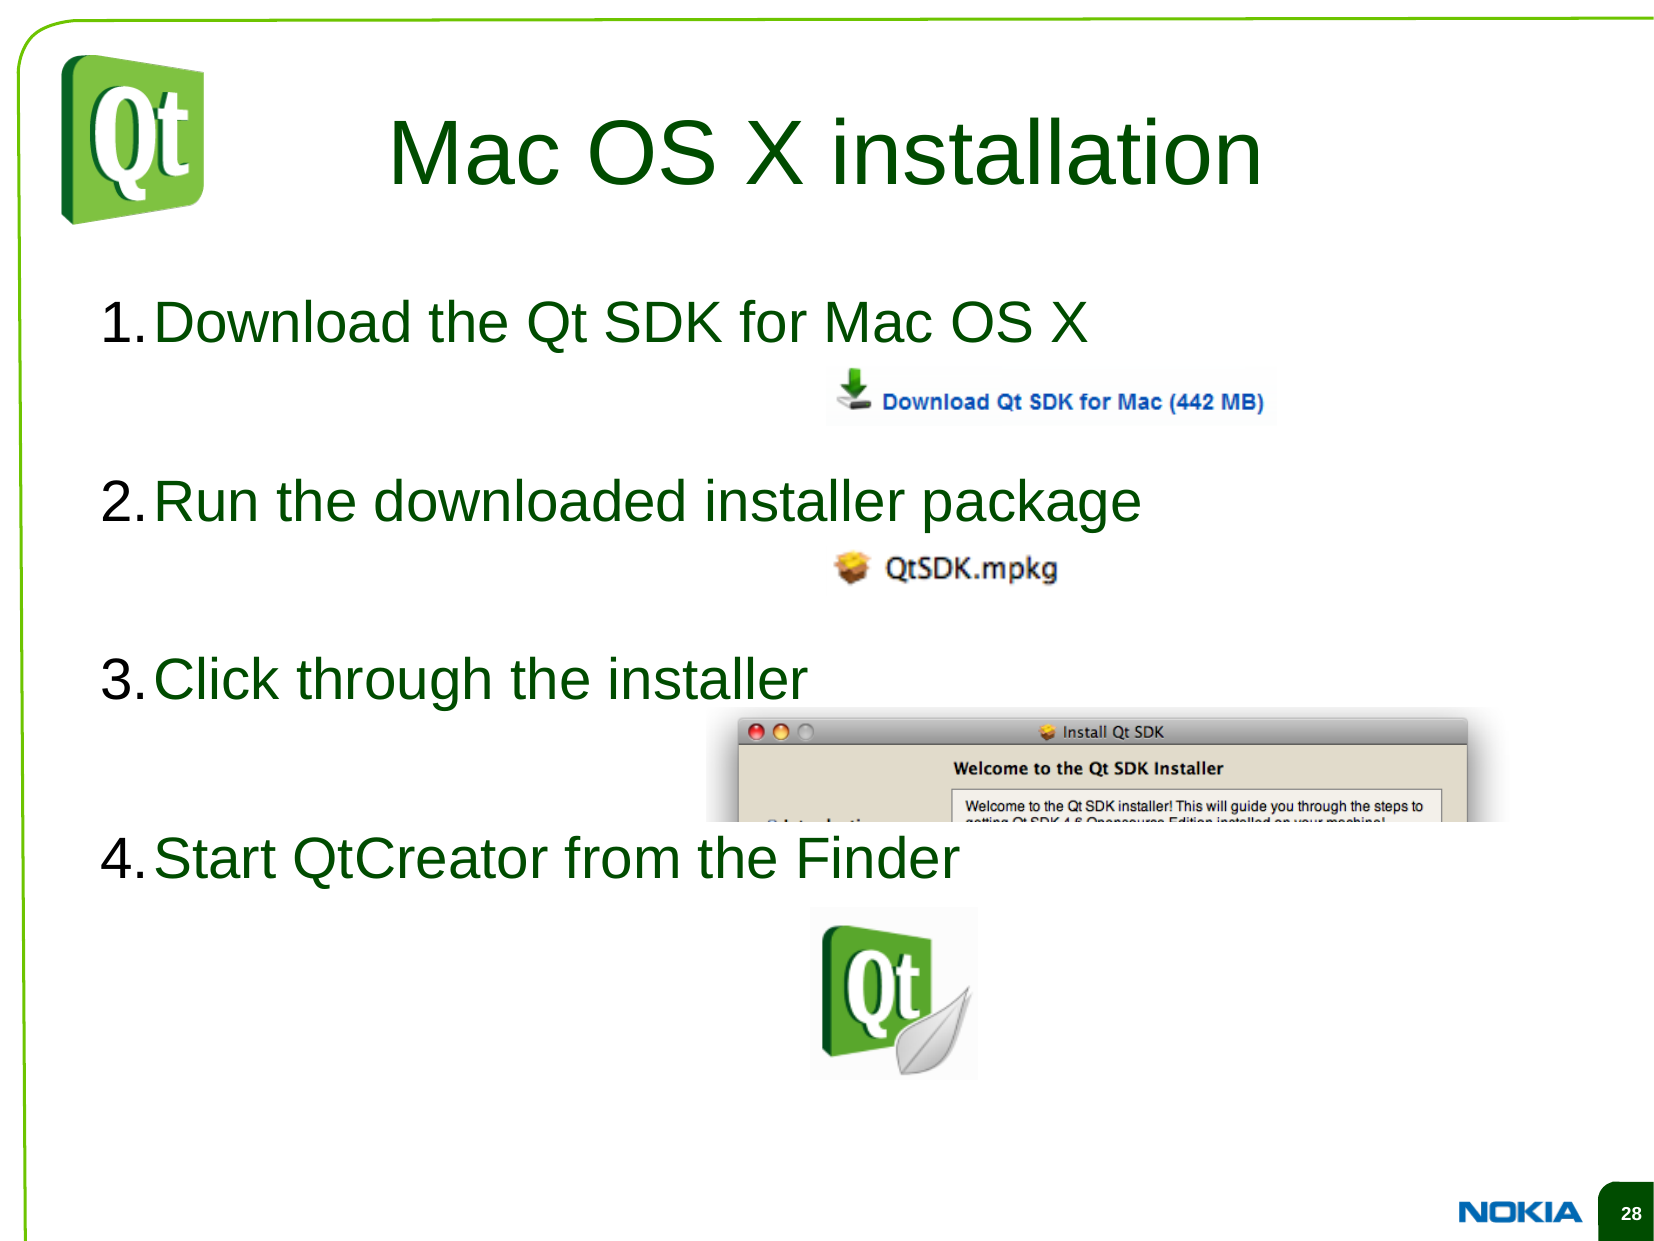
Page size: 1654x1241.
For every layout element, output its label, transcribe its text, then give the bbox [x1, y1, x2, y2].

picture [706, 707, 1521, 822]
picture [810, 907, 978, 1080]
picture [1459, 1201, 1583, 1223]
picture [61, 55, 204, 225]
picture [826, 354, 1277, 426]
picture [825, 546, 1069, 596]
title Mac OS X installation [82, 56, 1571, 250]
list Download the Qt SDK for Mac OS X Run the downloaded installer package Click through the installer Start QtCreator from the Finder [82, 290, 1571, 1094]
